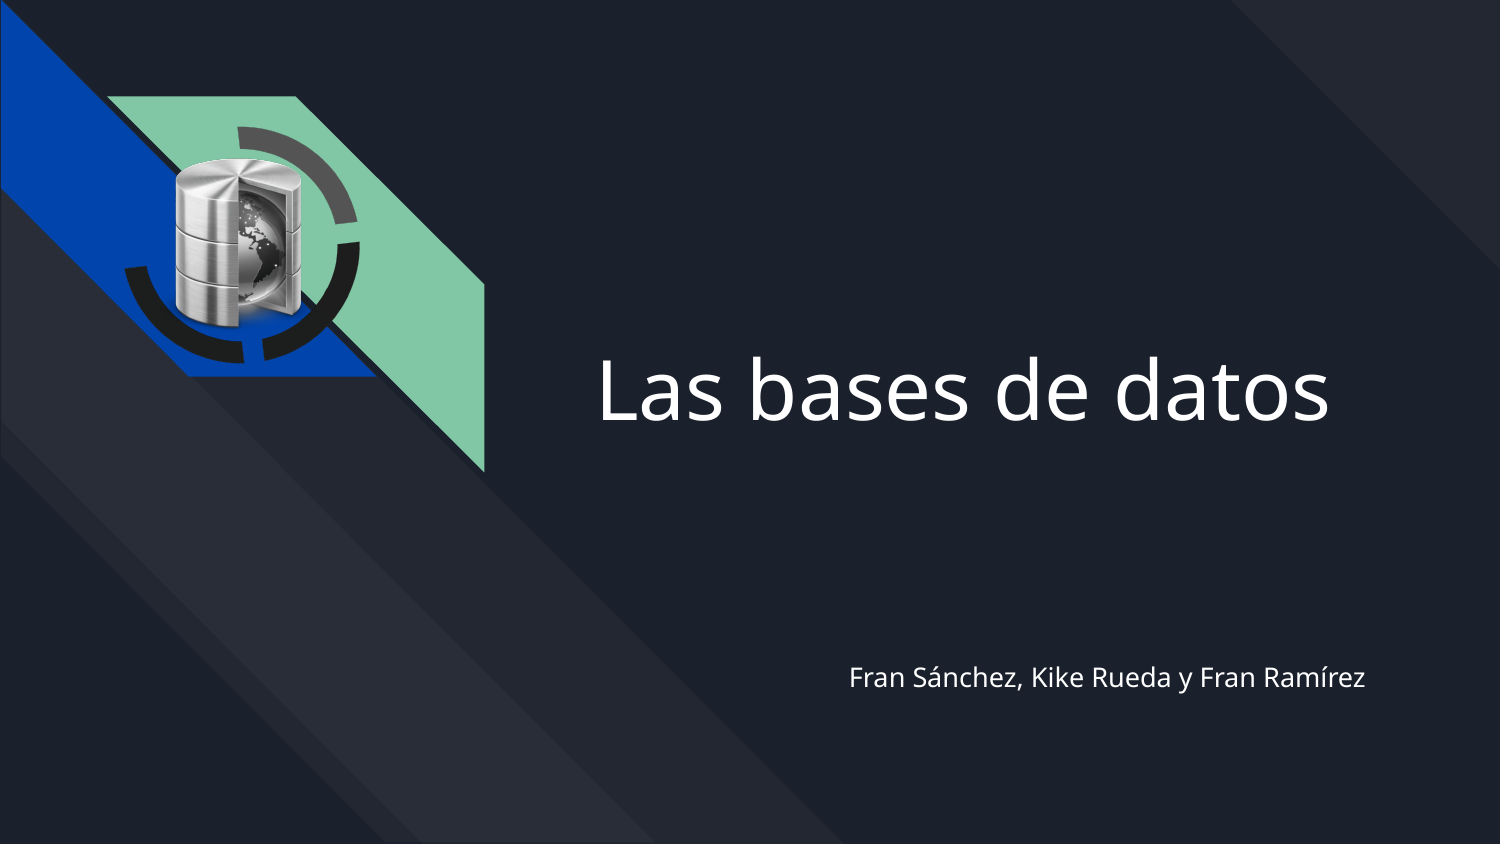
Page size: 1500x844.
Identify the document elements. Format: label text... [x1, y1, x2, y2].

title Las bases de datos [580, 258, 1404, 518]
subtitle Fran Sánchez, Kike Rueda y Fran Ramírez [833, 643, 1404, 727]
picture [124, 126, 360, 364]
